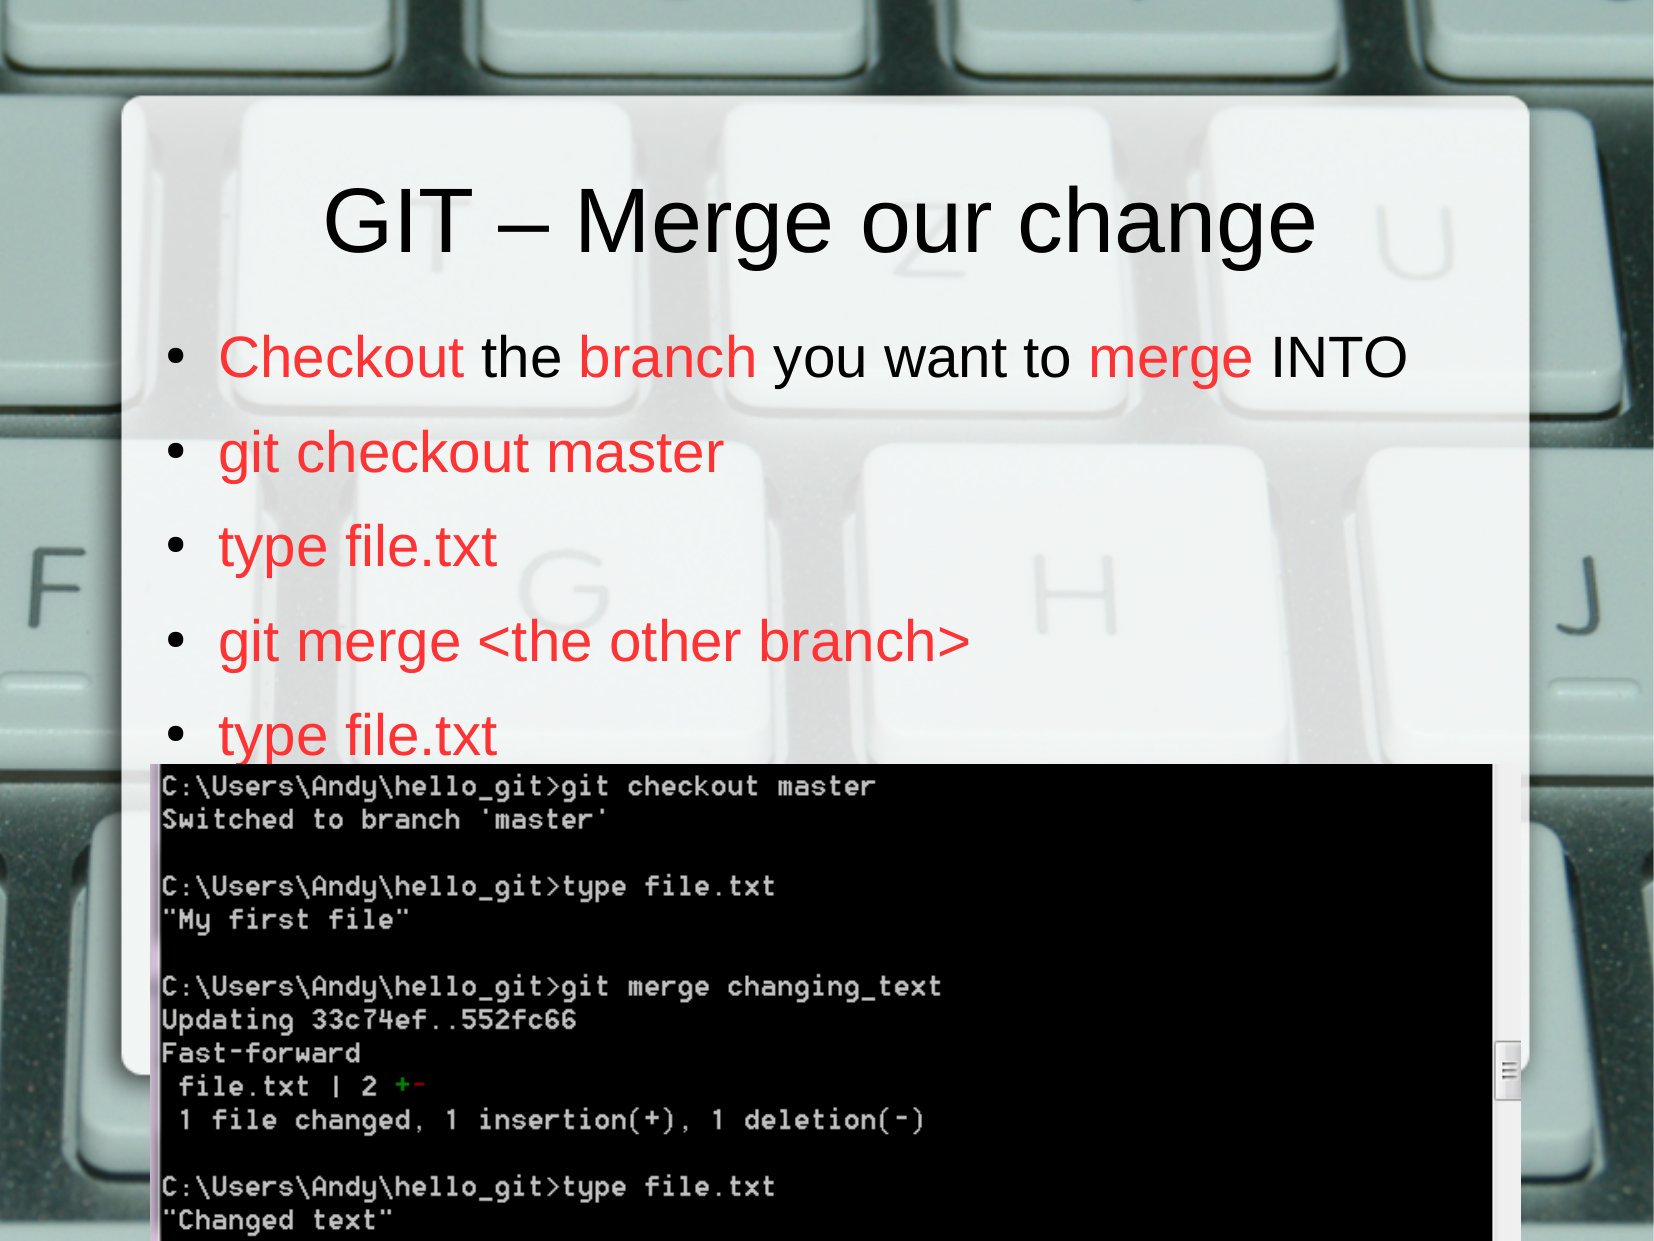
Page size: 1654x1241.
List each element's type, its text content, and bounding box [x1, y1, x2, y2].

picture [0, 0, 1654, 1241]
list Checkout the branch you want to merge INTO git checkout master type file.txt git merge <the other branch> type file.txt [147, 324, 1506, 1063]
title GIT – Merge our change [135, 117, 1506, 325]
